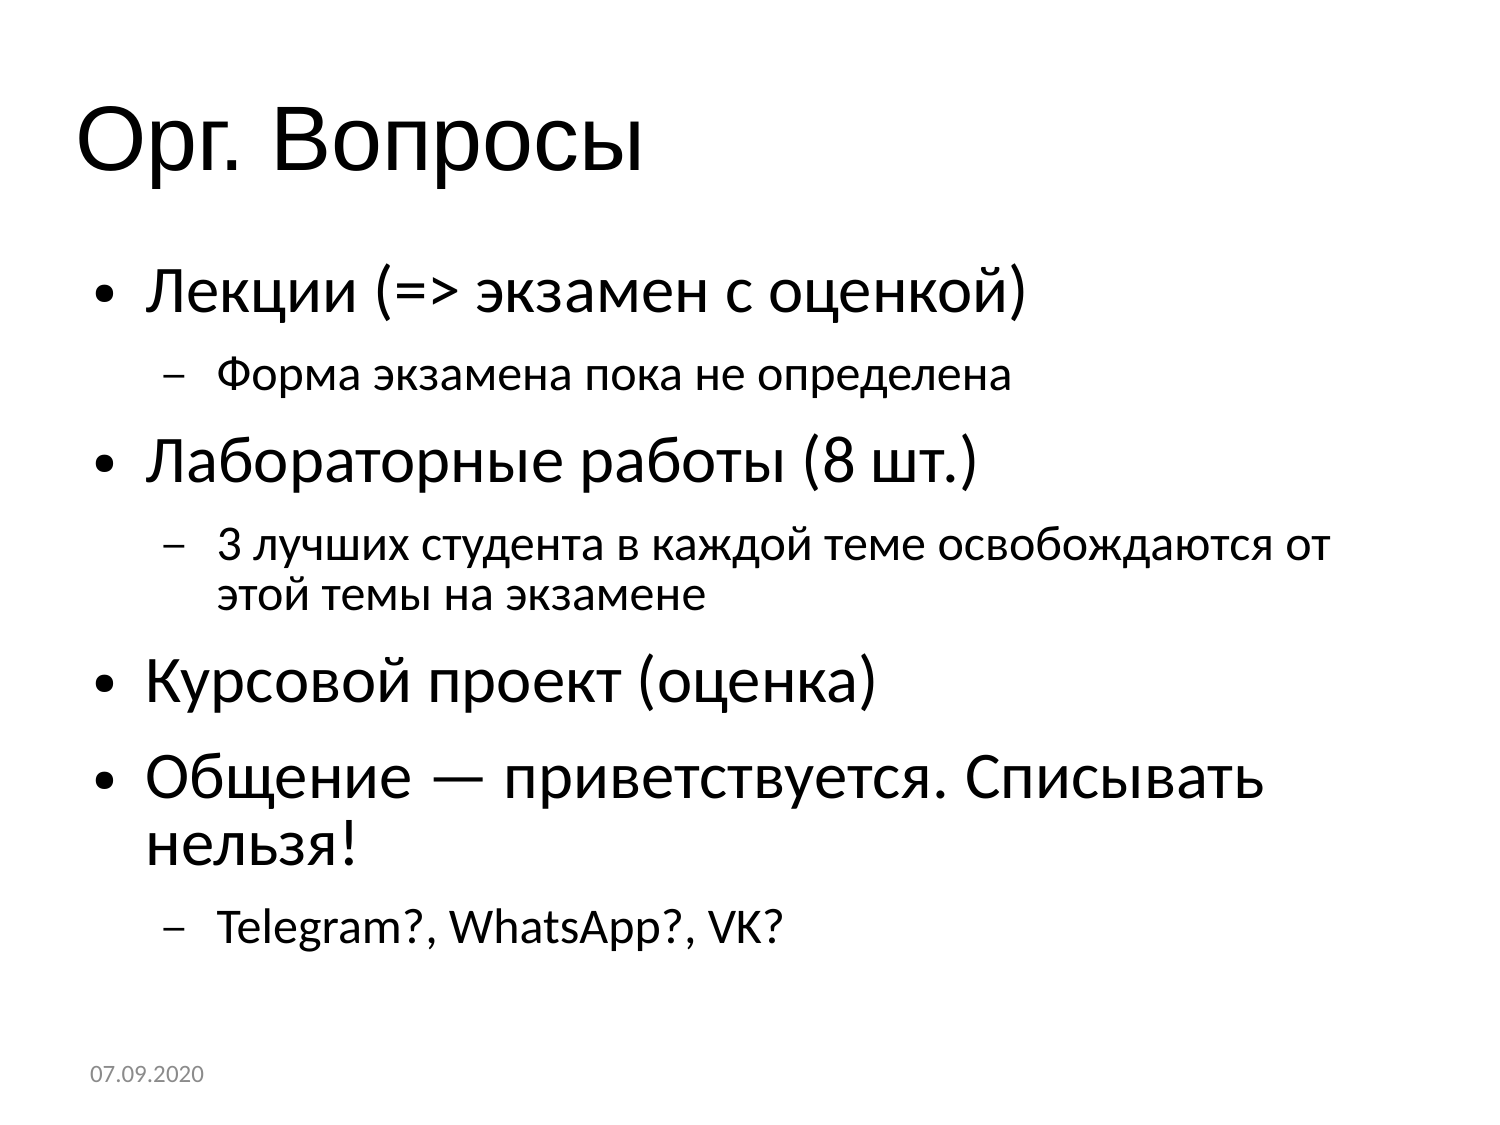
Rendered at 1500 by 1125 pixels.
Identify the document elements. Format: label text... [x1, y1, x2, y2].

title Орг. Вопросы [75, 45, 1425, 233]
list Лекции (=> экзамен с оценкой) Форма экзамена пока не определена Лабораторные работы (8 шт.) 3 лучших студента в каждой теме освобождаются от этой темы на экзамене Курсовой проект (оценка) Общение — приветствуется. Списывать нельзя! Telegram?, WhatsApp?, VK? [75, 262, 1425, 1005]
